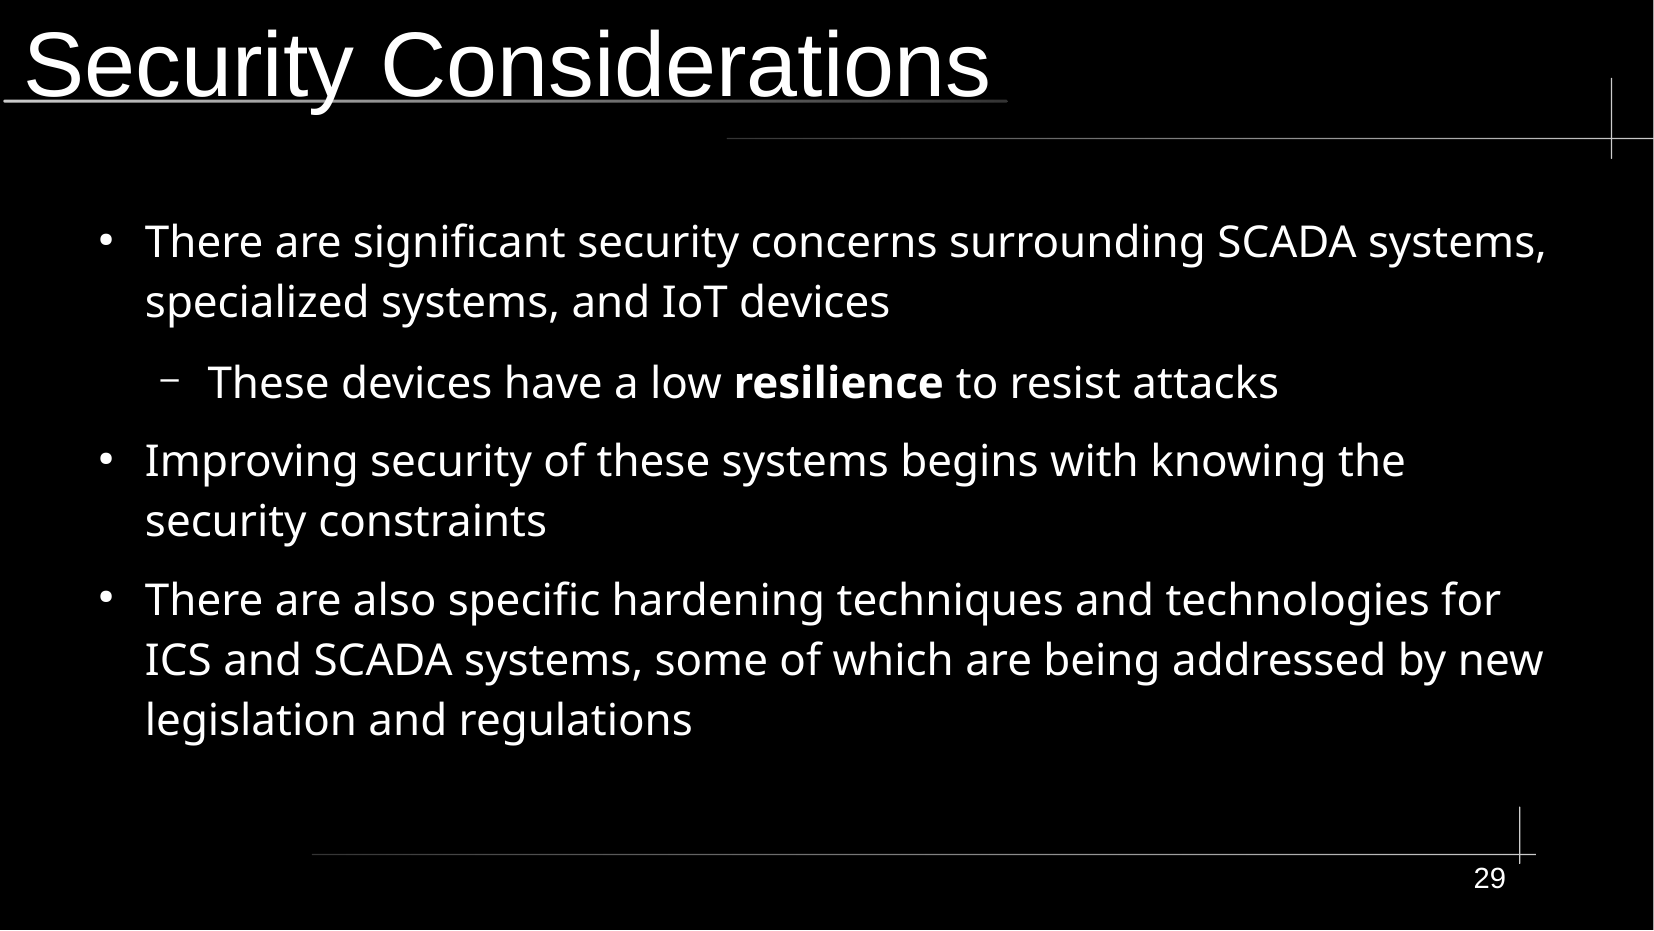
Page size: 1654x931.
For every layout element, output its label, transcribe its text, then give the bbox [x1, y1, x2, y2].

title Security Considerations [23, 11, 1589, 119]
list There are significant security concerns surrounding SCADA systems, specialized systems, and IoT devices These devices have a low resilience to resist attacks Improving security of these systems begins with knowing the security constraints There are also specific hardening techniques and technologies for ICS and SCADA systems, some of which are being addressed by new legislation and regulations [82, 210, 1571, 750]
